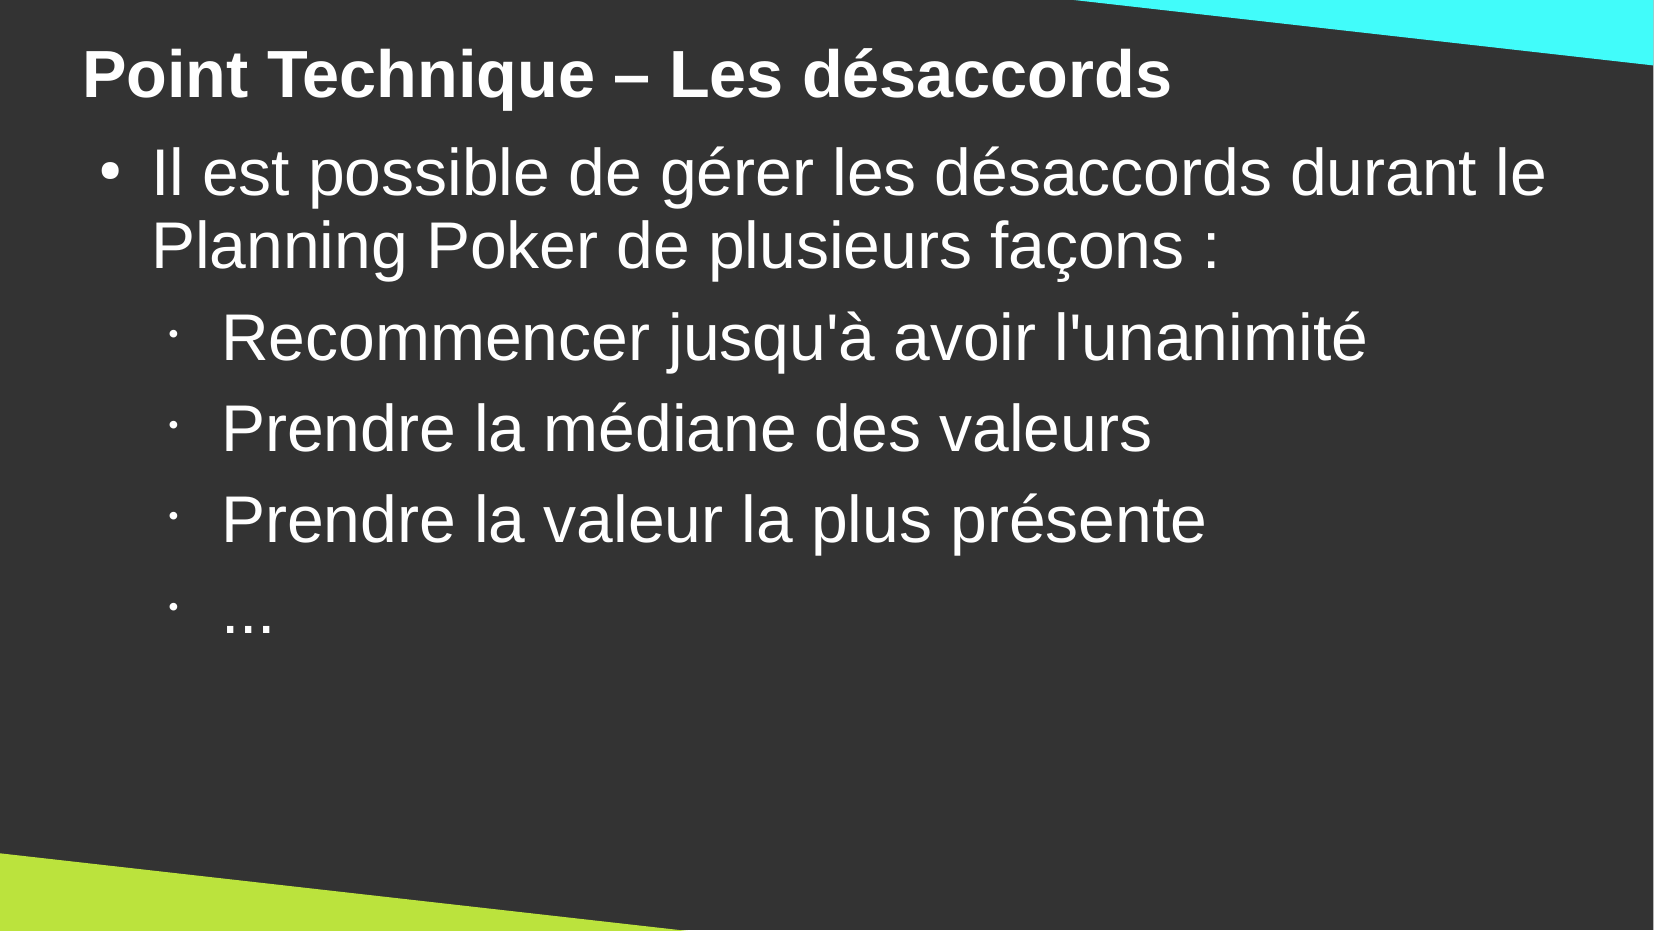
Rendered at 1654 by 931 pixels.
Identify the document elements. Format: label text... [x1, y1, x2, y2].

list Il est possible de gérer les désaccords durant le Planning Poker de plusieurs façons : Recommencer jusqu'à avoir l'unanimité Prendre la médiane des valeurs Prendre la valeur la plus présente ... [80, 135, 1605, 650]
text_box [1073, 0, 1654, 66]
title Point Technique – Les désaccords [82, 37, 1571, 122]
text_box [0, 853, 688, 931]
